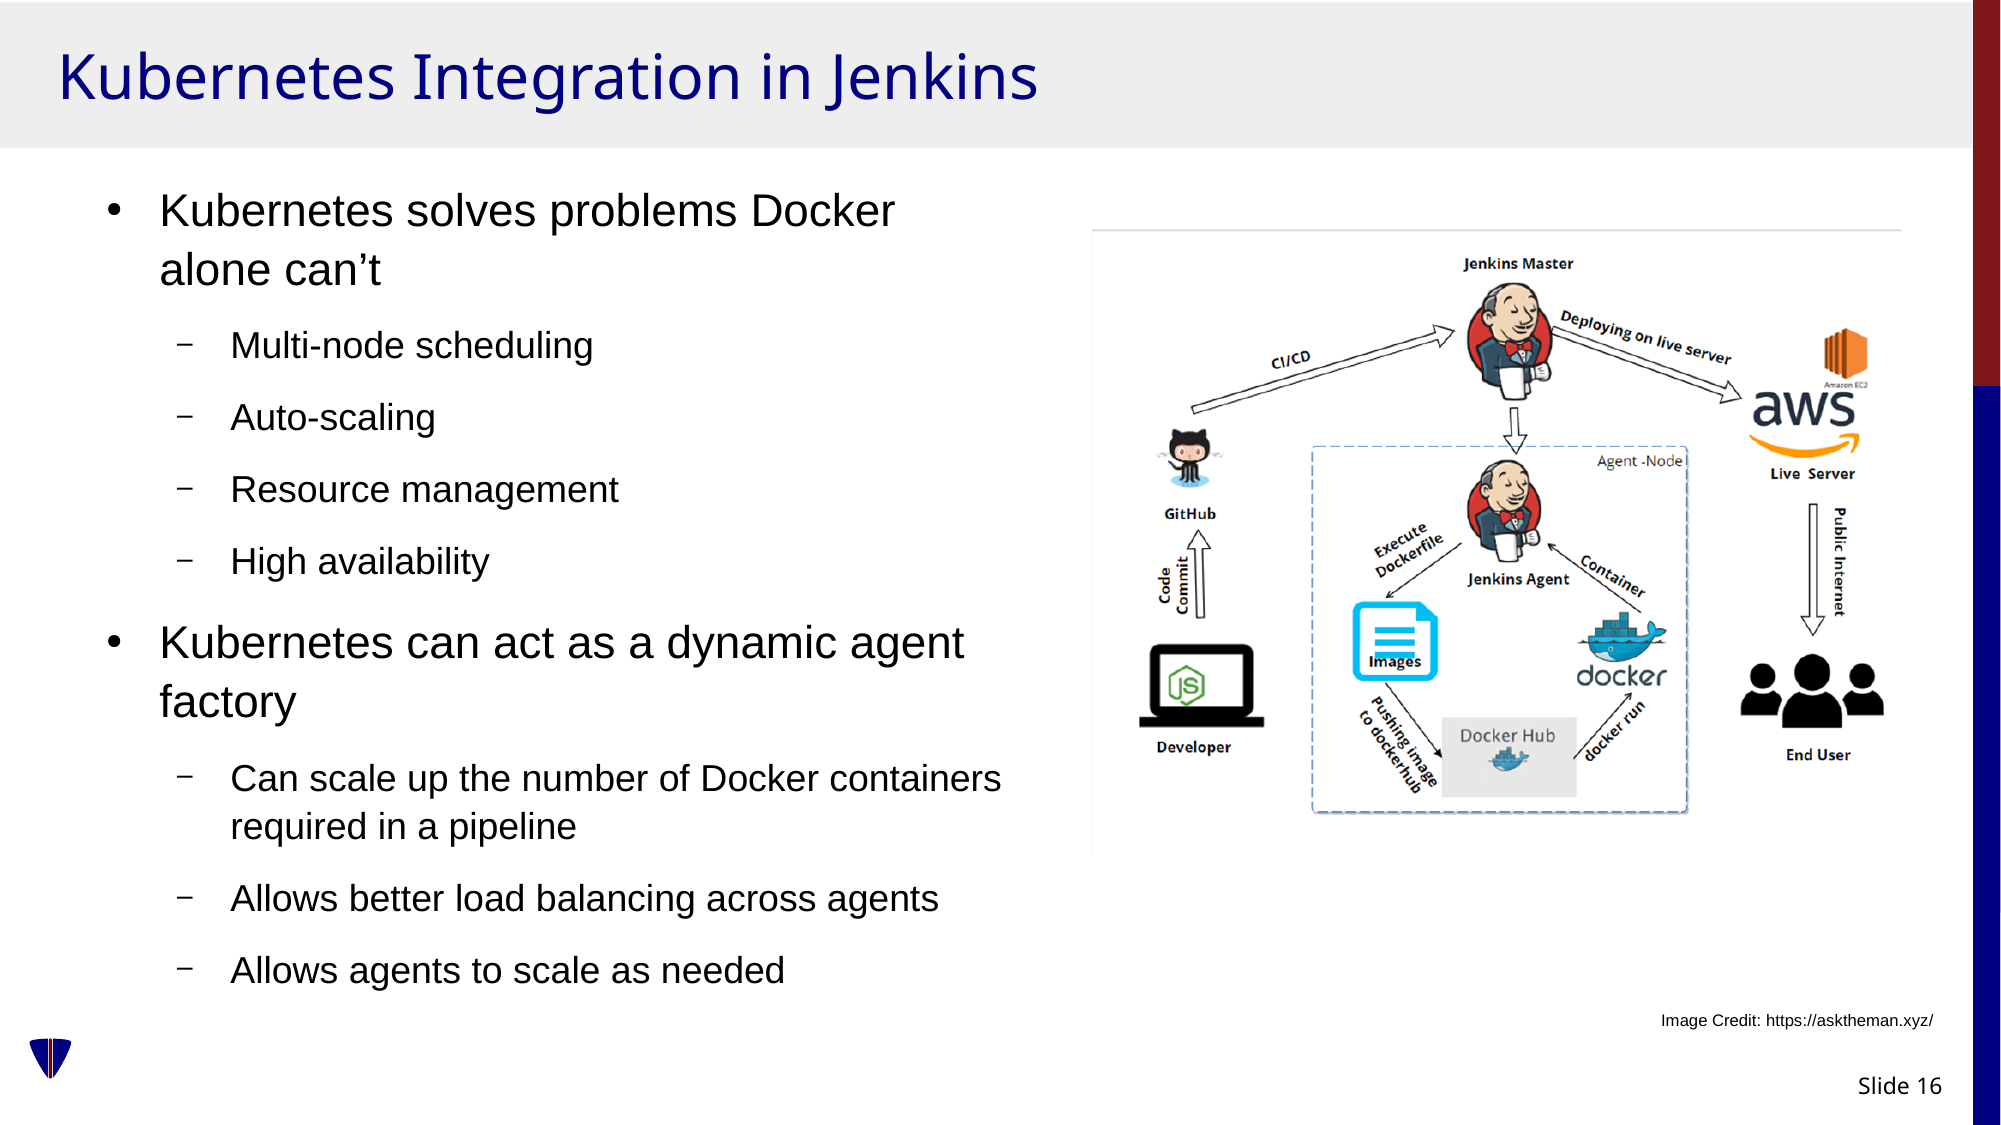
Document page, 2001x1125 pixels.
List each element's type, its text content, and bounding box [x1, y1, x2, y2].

picture [1092, 229, 1902, 857]
list Kubernetes solves problems Docker alone can’t Multi-node scheduling Auto-scaling Resource management High availability Kubernetes can act as a dynamic agent factory Can scale up the number of Docker containers required in a pipeline Allows better load balancing across agents Allows agents to scale as needed [88, 177, 1004, 1034]
title Kubernetes Integration in Jenkins [0, 2, 1973, 148]
text_box Image Credit: https://asktheman.xyz/ [1033, 1003, 1949, 1063]
